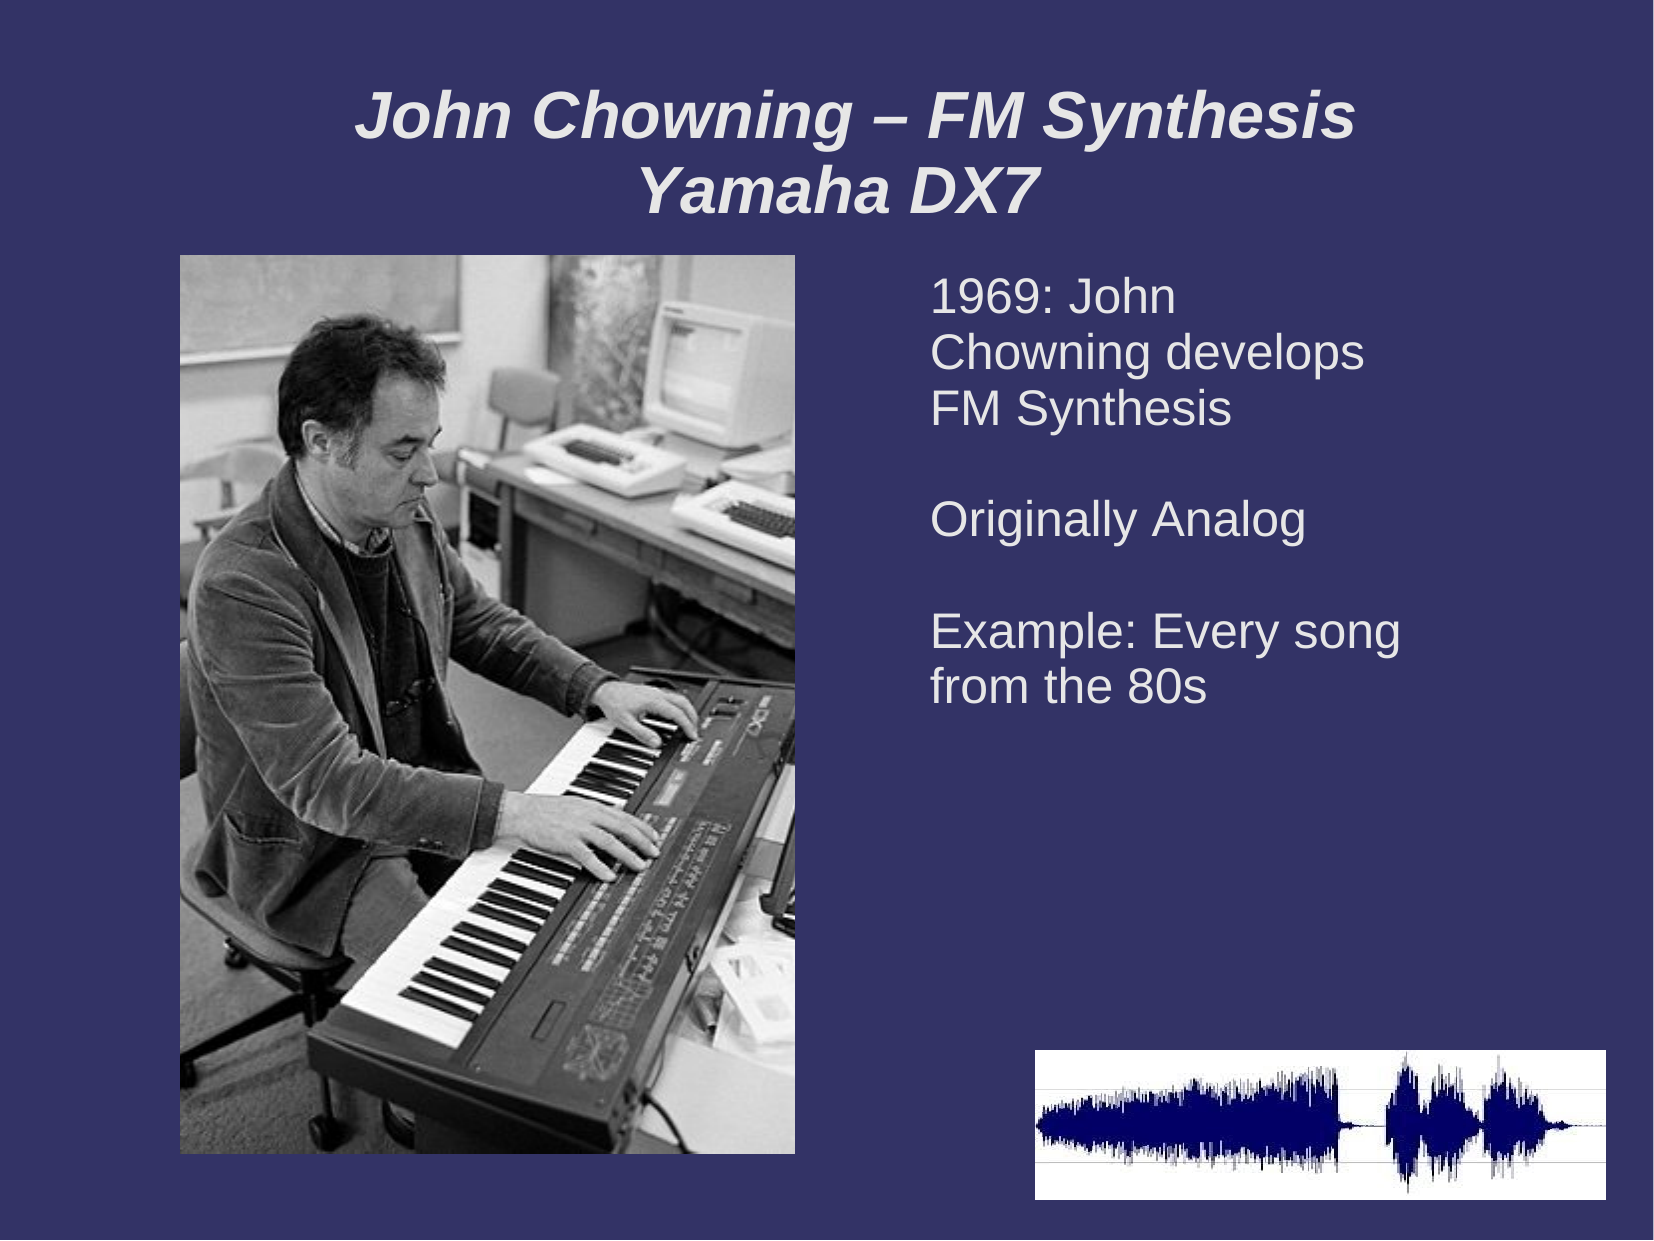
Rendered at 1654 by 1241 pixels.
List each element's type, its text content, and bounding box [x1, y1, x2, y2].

title John Chowning – FM Synthesis Yamaha DX7 [82, 0, 1571, 388]
picture [1035, 1050, 1606, 1200]
text_box 1969: John Chowning develops FM Synthesis Originally Analog Example: Every song from the 80s [915, 261, 1426, 723]
picture [180, 255, 796, 1154]
